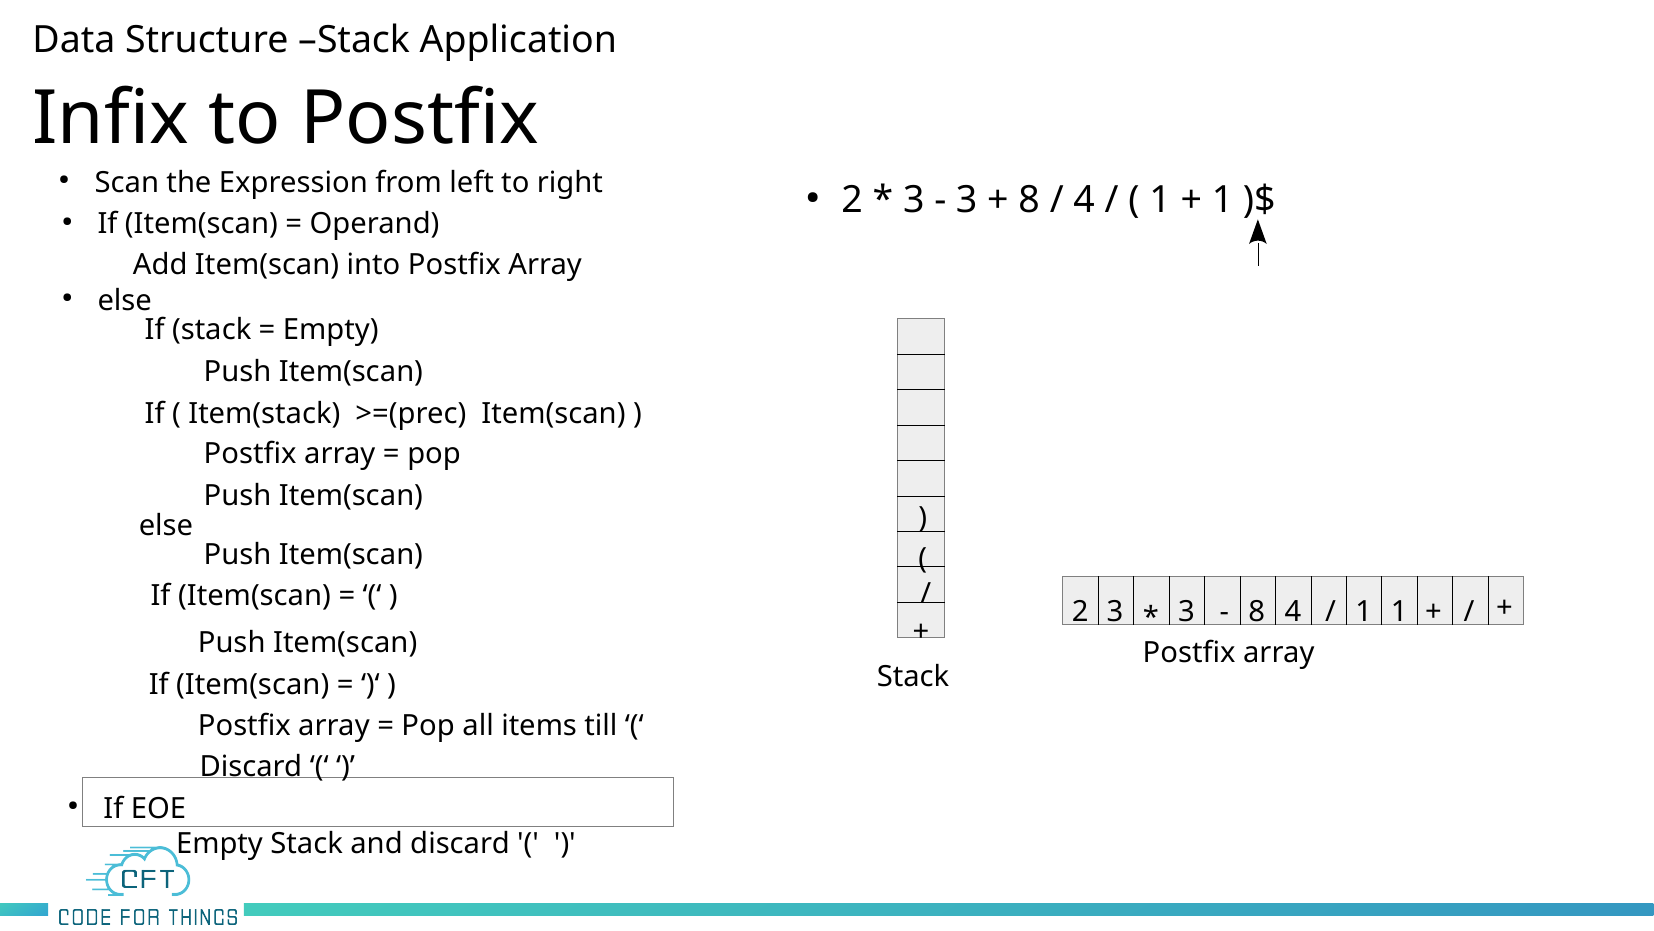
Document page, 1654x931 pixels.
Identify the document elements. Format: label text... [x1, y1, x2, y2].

text_box Add Item(scan) into Postfix Array [82, 236, 780, 286]
text_box 1 [1389, 582, 1425, 632]
text_box [1276, 576, 1311, 582]
text_box Discard ‘(‘ ‘)’ [149, 738, 481, 798]
text_box [1134, 576, 1169, 588]
text_box Empty Stack and discard '(' ')' [125, 814, 647, 875]
text_box Postfix array = pop [153, 425, 509, 485]
text_box Scan the Expression from left to right [44, 153, 676, 213]
text_box [897, 390, 945, 425]
text_box If (Item(scan) = ‘(‘ ) [100, 566, 457, 626]
text_box + [897, 602, 952, 652]
text_box [1062, 576, 1098, 582]
text_box [1241, 576, 1275, 582]
text_box [1453, 576, 1488, 582]
text_box Stack [862, 647, 973, 697]
text_box - [1204, 582, 1253, 633]
title Data Structure –Stack Application Infix to Postfix [32, 12, 1536, 166]
text_box 2 [1057, 582, 1106, 632]
text_box [897, 461, 945, 496]
text_box 4 [1269, 582, 1310, 633]
text_box Push Item(scan) [153, 342, 485, 402]
text_box Postfix array [1127, 632, 1341, 674]
text_box 3 [1091, 583, 1140, 633]
text_box [1170, 576, 1204, 582]
text_box [1099, 576, 1133, 583]
text_box If (stack = Empty) [94, 301, 668, 361]
text_box [897, 532, 903, 566]
text_box / [1310, 582, 1359, 633]
picture [59, 846, 237, 925]
text_box Push Item(scan) [153, 526, 485, 585]
text_box ) [903, 488, 945, 529]
text_box [897, 355, 945, 389]
text_box Push Item(scan) [153, 466, 485, 526]
text_box + [1481, 578, 1536, 628]
text_box [897, 497, 903, 531]
text_box + [1425, 582, 1448, 632]
text_box [1382, 576, 1417, 582]
text_box If (Item(scan) = ‘)‘ ) [98, 655, 455, 715]
text_box [897, 318, 945, 354]
text_box [1205, 576, 1240, 582]
text_box 1 [1359, 582, 1389, 633]
text_box / [1448, 582, 1489, 632]
text_box else [88, 496, 231, 556]
text_box * [1128, 588, 1177, 638]
text_box [897, 426, 945, 460]
text_box Postfix array = Pop all items till ‘(‘ [147, 696, 785, 756]
text_box 3 [1163, 582, 1204, 632]
text_box [1418, 576, 1452, 582]
text_box If ( Item(stack) >=(prec) Item(scan) ) [94, 384, 851, 443]
text_box [897, 567, 905, 602]
text_box [384, 777, 674, 827]
text_box else [47, 271, 213, 331]
text_box ( [903, 529, 945, 579]
text_box If EOE [53, 779, 384, 839]
text_box If (Item(scan) = Operand) [47, 213, 491, 254]
text_box [1347, 576, 1381, 582]
text_box 8 [1253, 582, 1269, 633]
text_box / [905, 565, 946, 615]
text_box [1312, 576, 1346, 582]
text_box 2 * 3 - 3 + 8 / 4 / ( 1 + 1 )$ [791, 165, 1377, 225]
text_box Push Item(scan) [147, 614, 479, 674]
